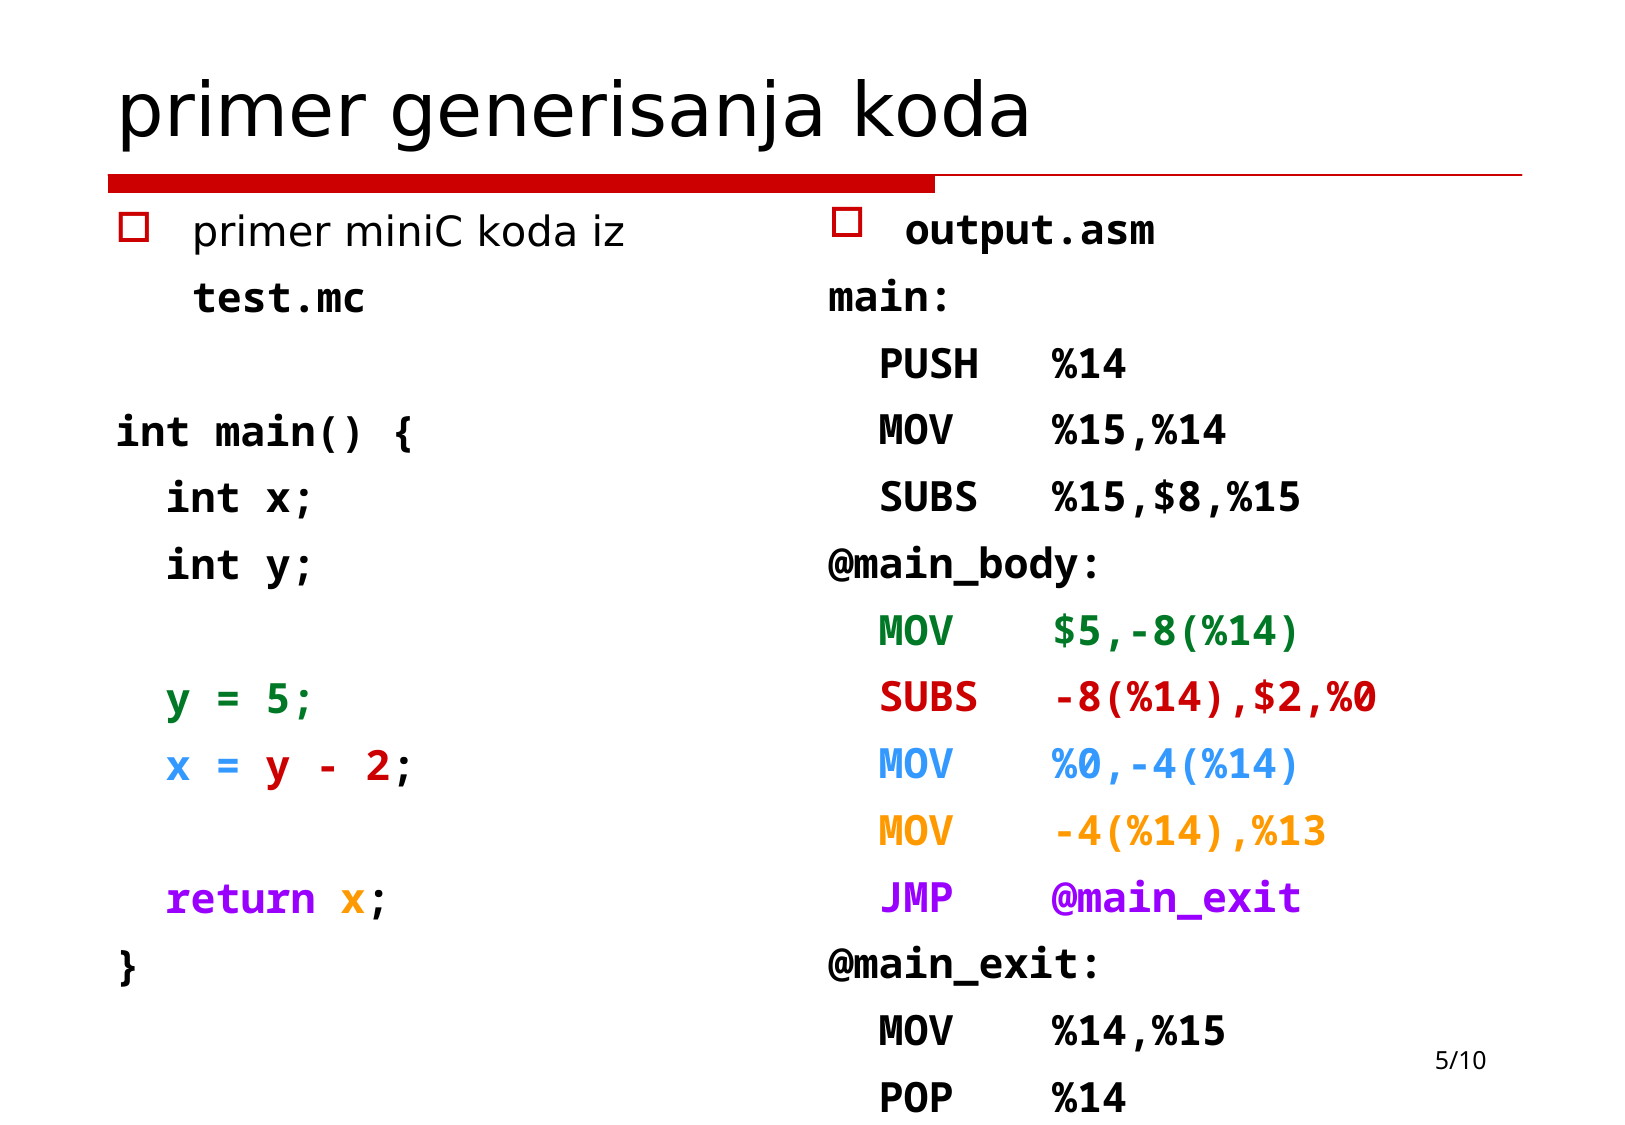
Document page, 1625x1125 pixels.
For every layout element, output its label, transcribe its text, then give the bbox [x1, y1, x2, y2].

list output.asm main: PUSH %14 MOV %15,%14 SUBS %15,$8,%15 @main_body: MOV $5,-8(%14) SUBS -8(%14),$2,%0 MOV %0,-4(%14) MOV -4(%14),%13 JMP @main_exit @main_exit: MOV %14,%15 POP %14 RET [828, 200, 1522, 1084]
title primer generisanja koda [101, 49, 1523, 162]
list primer miniC koda iz test.mc int main() { int x; int y; y = 5; x = y - 2; return x; } [100, 200, 794, 1037]
